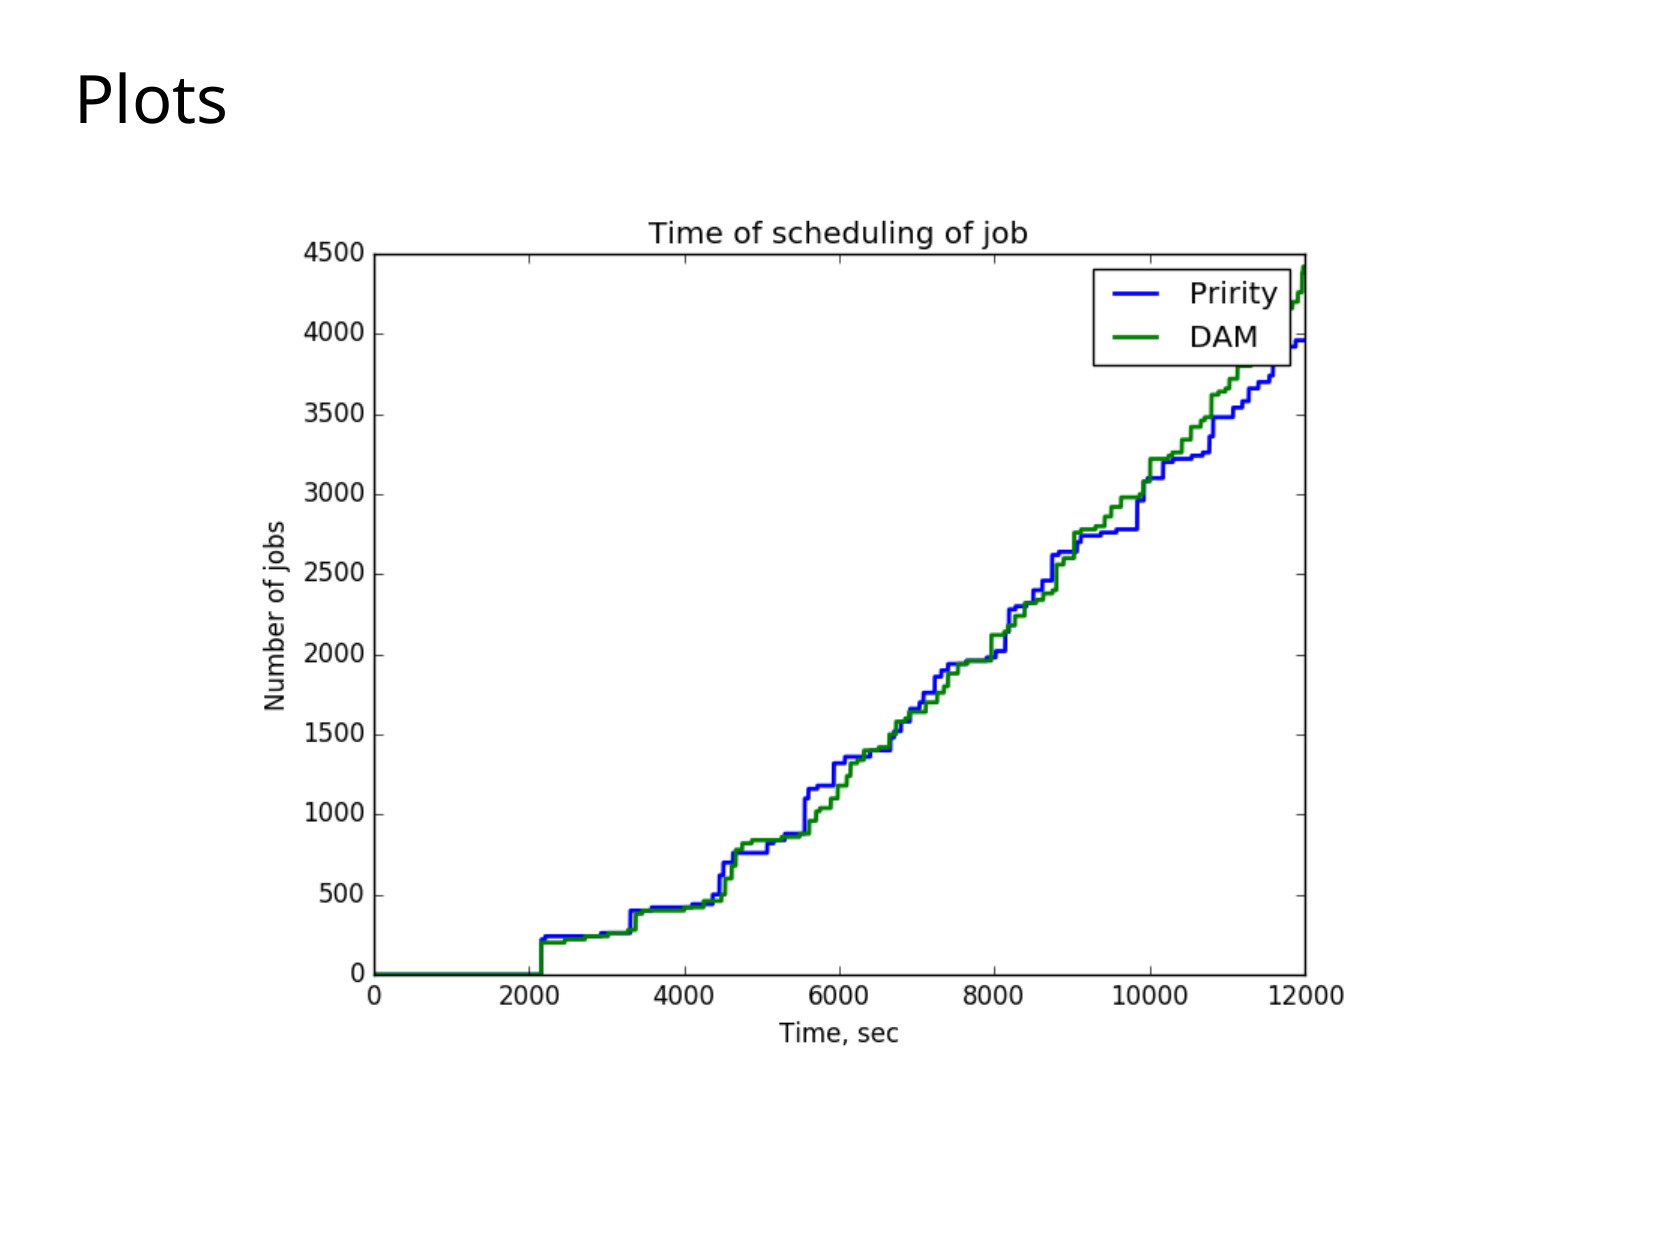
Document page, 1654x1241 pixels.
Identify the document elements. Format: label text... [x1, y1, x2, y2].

text_box Plots [59, 44, 1560, 143]
picture [224, 164, 1425, 1065]
